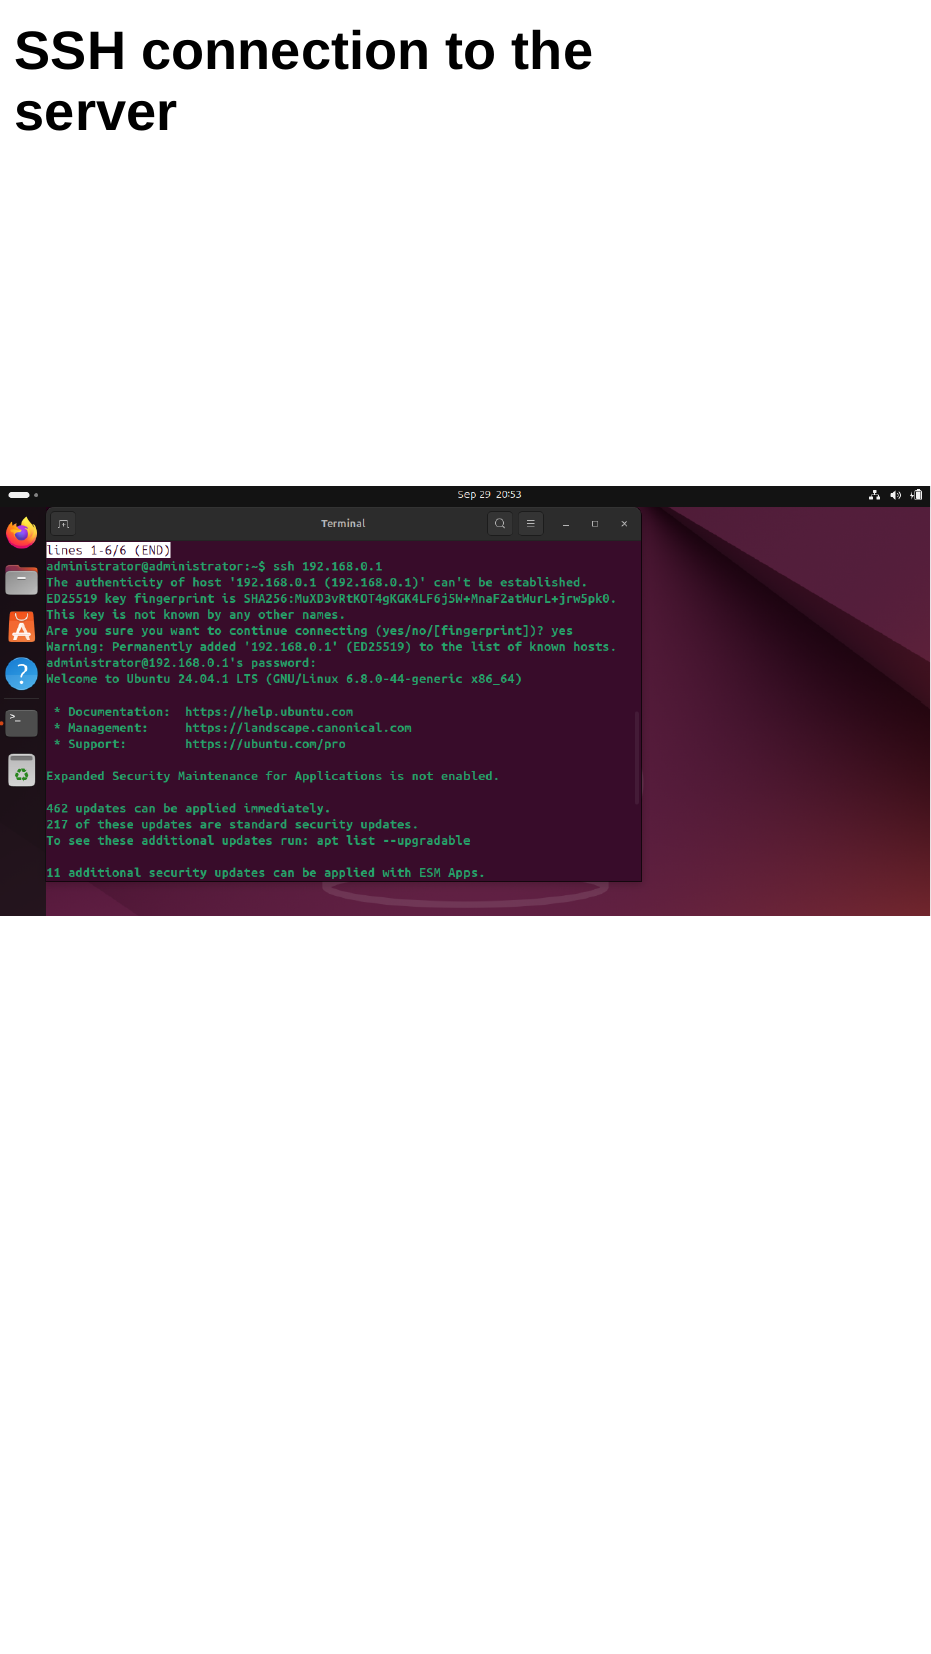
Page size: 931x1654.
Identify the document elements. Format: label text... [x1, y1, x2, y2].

text_box SSH connection to the server [0, 13, 739, 150]
picture [0, 486, 931, 916]
